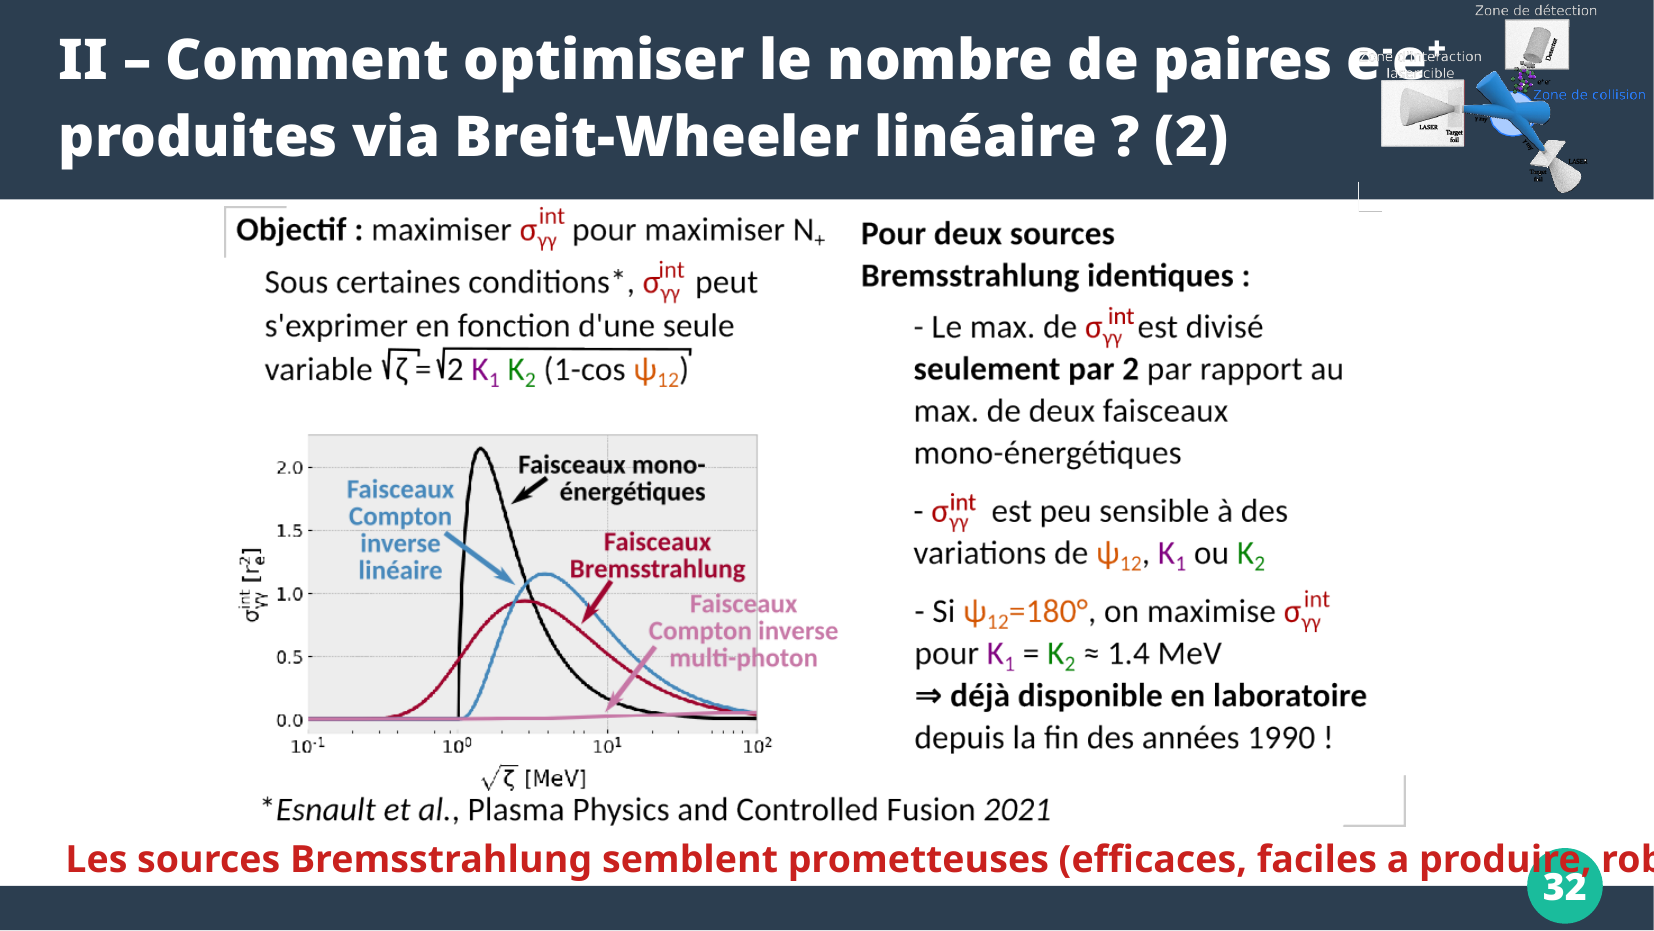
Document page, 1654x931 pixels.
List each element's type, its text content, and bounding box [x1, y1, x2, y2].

picture [224, 0, 1654, 827]
text_box Les sources Bremsstrahlung semblent prometteuses (efficaces, faciles a produire, robustes) [50, 826, 1583, 889]
title II – Comment optimiser le nombre de paires e-e+ produites via Breit-Wheeler linéaire ? (2) [59, 37, 1358, 155]
